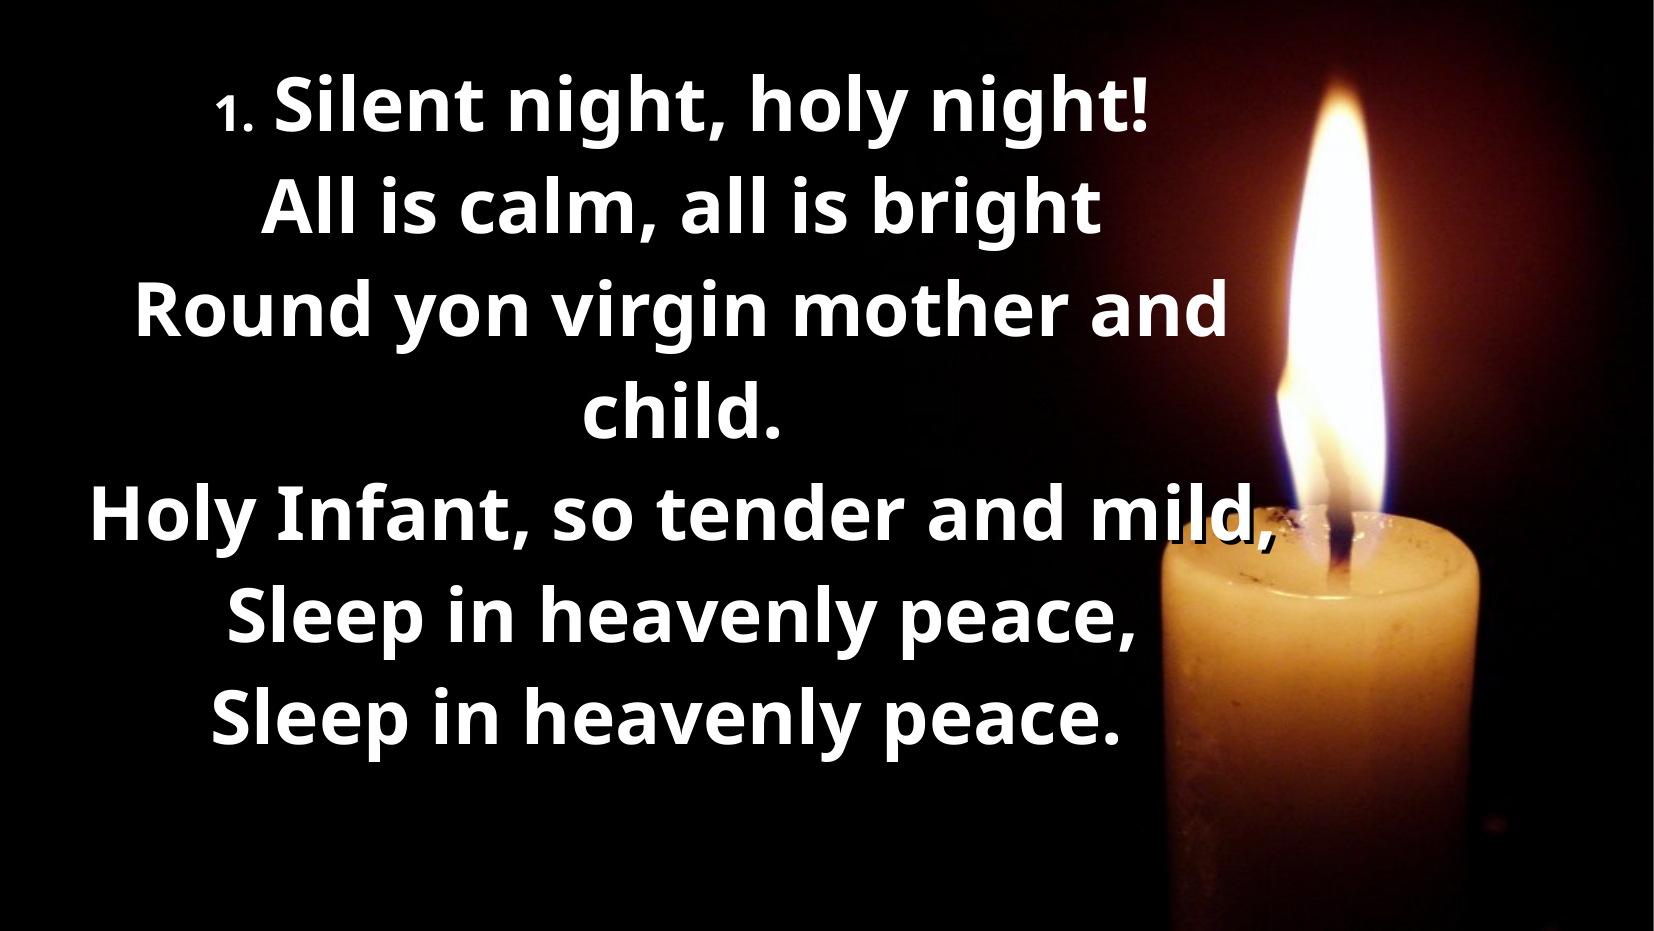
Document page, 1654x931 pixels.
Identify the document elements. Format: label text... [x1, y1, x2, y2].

text_box 1. Silent night, holy night! All is calm, all is bright Round yon virgin mother and child. Holy Infant, so tender and mild, Sleep in heavenly peace, Sleep in heavenly peace. [30, 43, 1336, 658]
picture [0, 0, 1654, 931]
